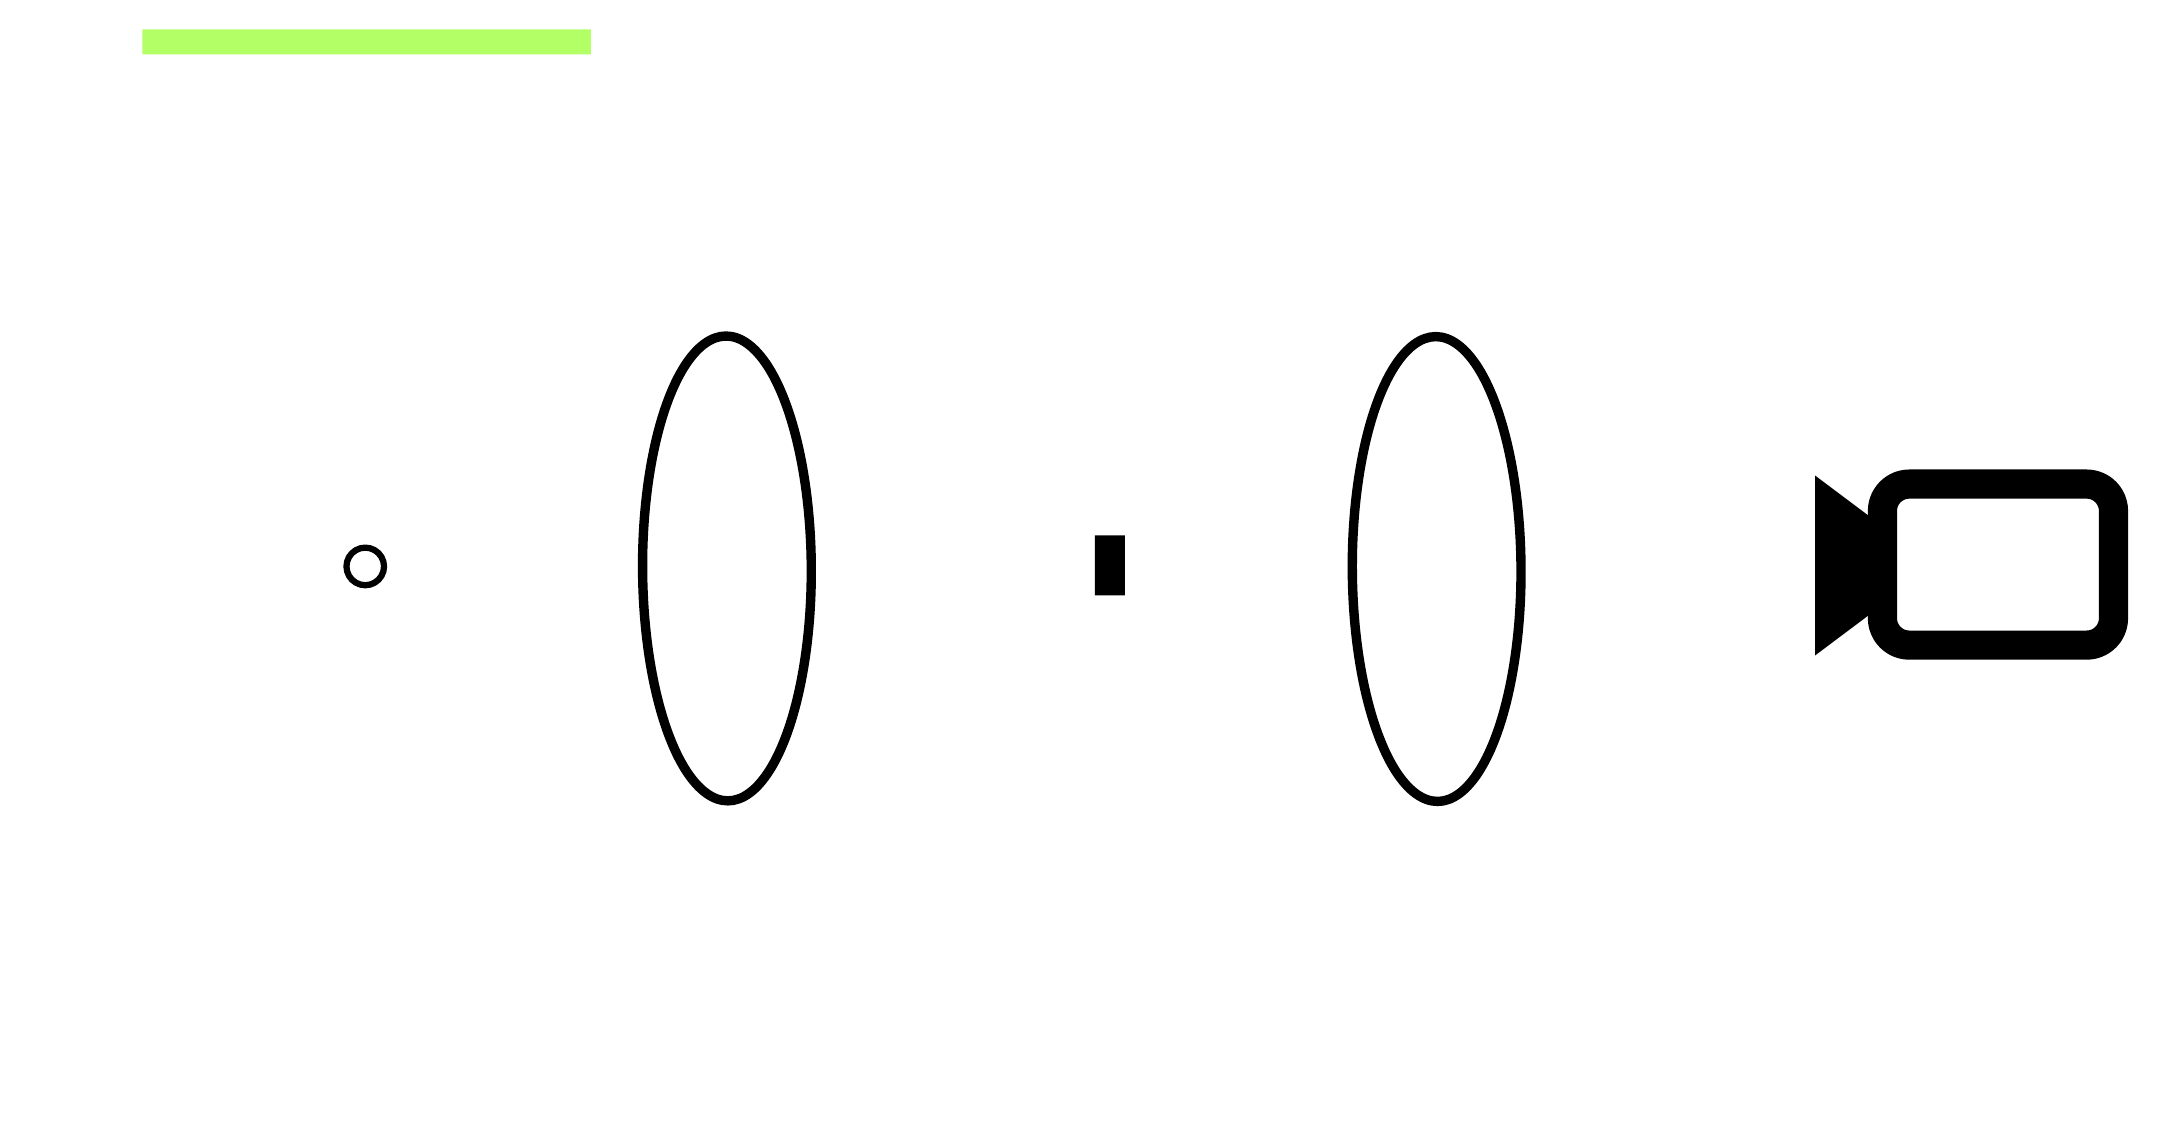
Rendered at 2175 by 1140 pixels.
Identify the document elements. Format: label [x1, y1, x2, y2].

text_box [642, 336, 812, 801]
text_box [1094, 535, 1125, 596]
text_box [1352, 336, 1522, 802]
text_box [1815, 475, 1876, 656]
text_box [1882, 484, 2114, 646]
